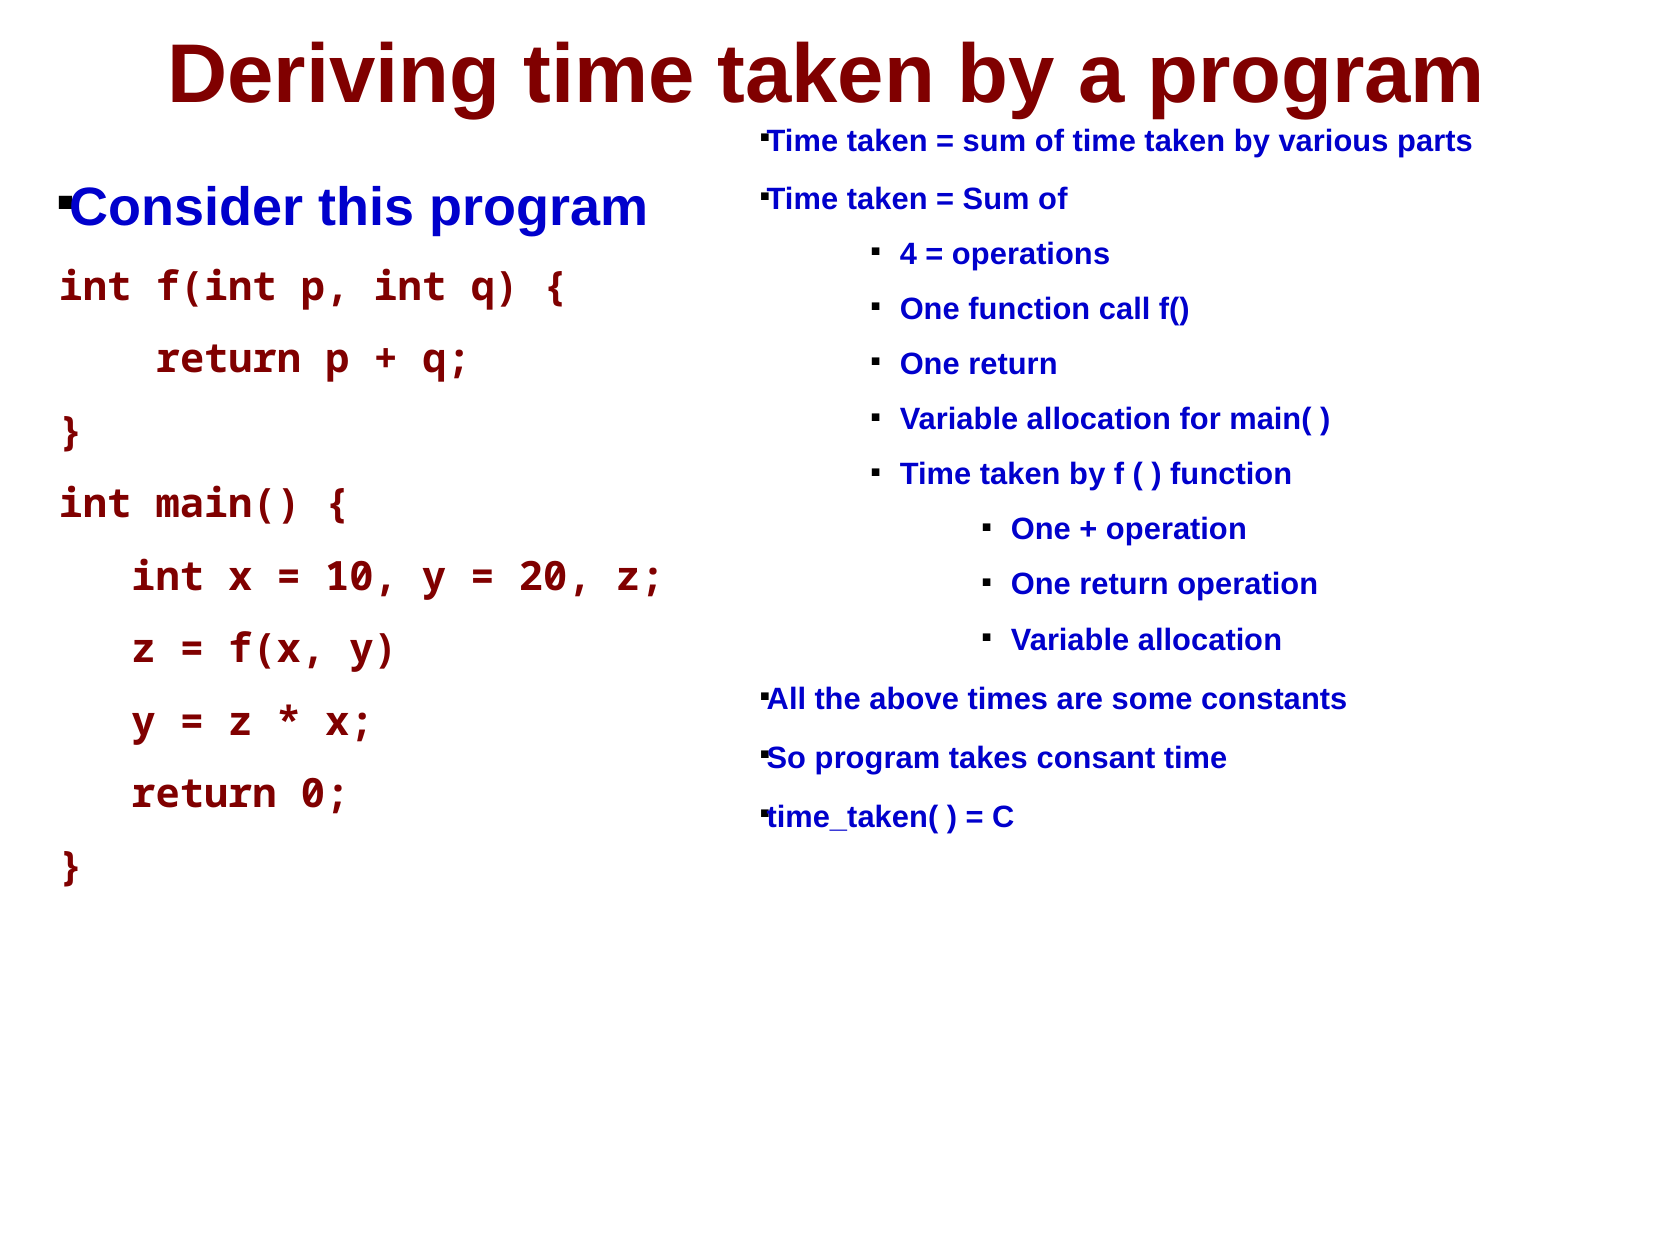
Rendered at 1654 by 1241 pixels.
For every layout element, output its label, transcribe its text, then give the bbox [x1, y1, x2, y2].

list Consider this program int f(int p, int q) { return p + q; } int main() { int x = 10, y = 20, z; z = f(x, y) y = z * x; return 0; } [58, 171, 785, 891]
title Deriving time taken by a program [82, 19, 1571, 121]
list Time taken = sum of time taken by various parts Time taken = Sum of 4 = operations One function call f() One return Variable allocation for main( ) Time taken by f ( ) function One + operation One return operation Variable allocation All the above times are some constants So program takes consant time time_taken( ) = C [760, 120, 1571, 840]
